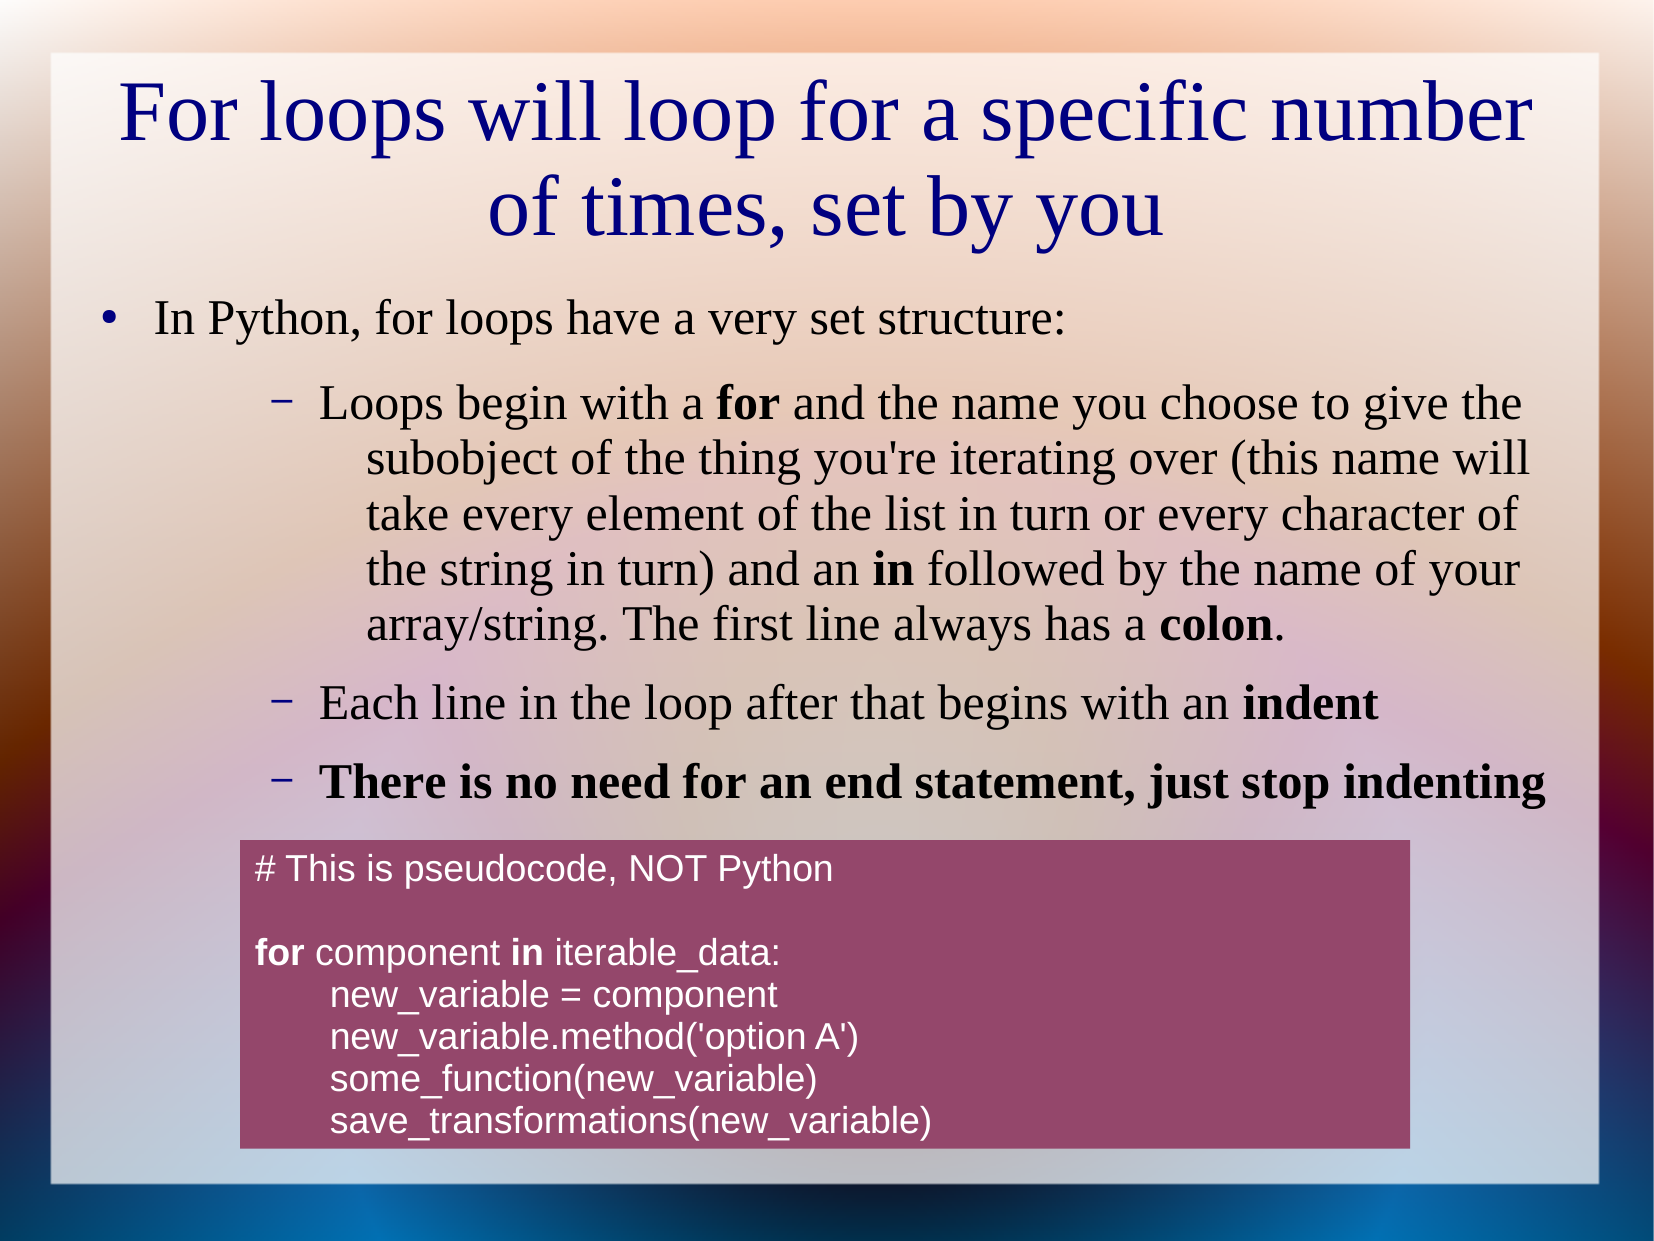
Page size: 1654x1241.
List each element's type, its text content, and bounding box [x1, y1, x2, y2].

title For loops will loop for a specific number of times, set by you [82, 55, 1571, 263]
picture [0, 0, 1654, 1241]
list In Python, for loops have a very set structure: Loops begin with a for and the name you choose to give the subobject of the thing you're iterating over (this name will take every element of the list in turn or every character of the string in turn) and an in followed by the name of your array/string. The first line always has a colon. Each line in the loop after that begins with an indent There is no need for an end statement, just stop indenting [82, 290, 1571, 1010]
text_box # This is pseudocode, NOT Python for component in iterable_data: new_variable = component new_variable.method('option A') some_function(new_variable) save_transformations(new_variable) [240, 840, 1411, 1149]
